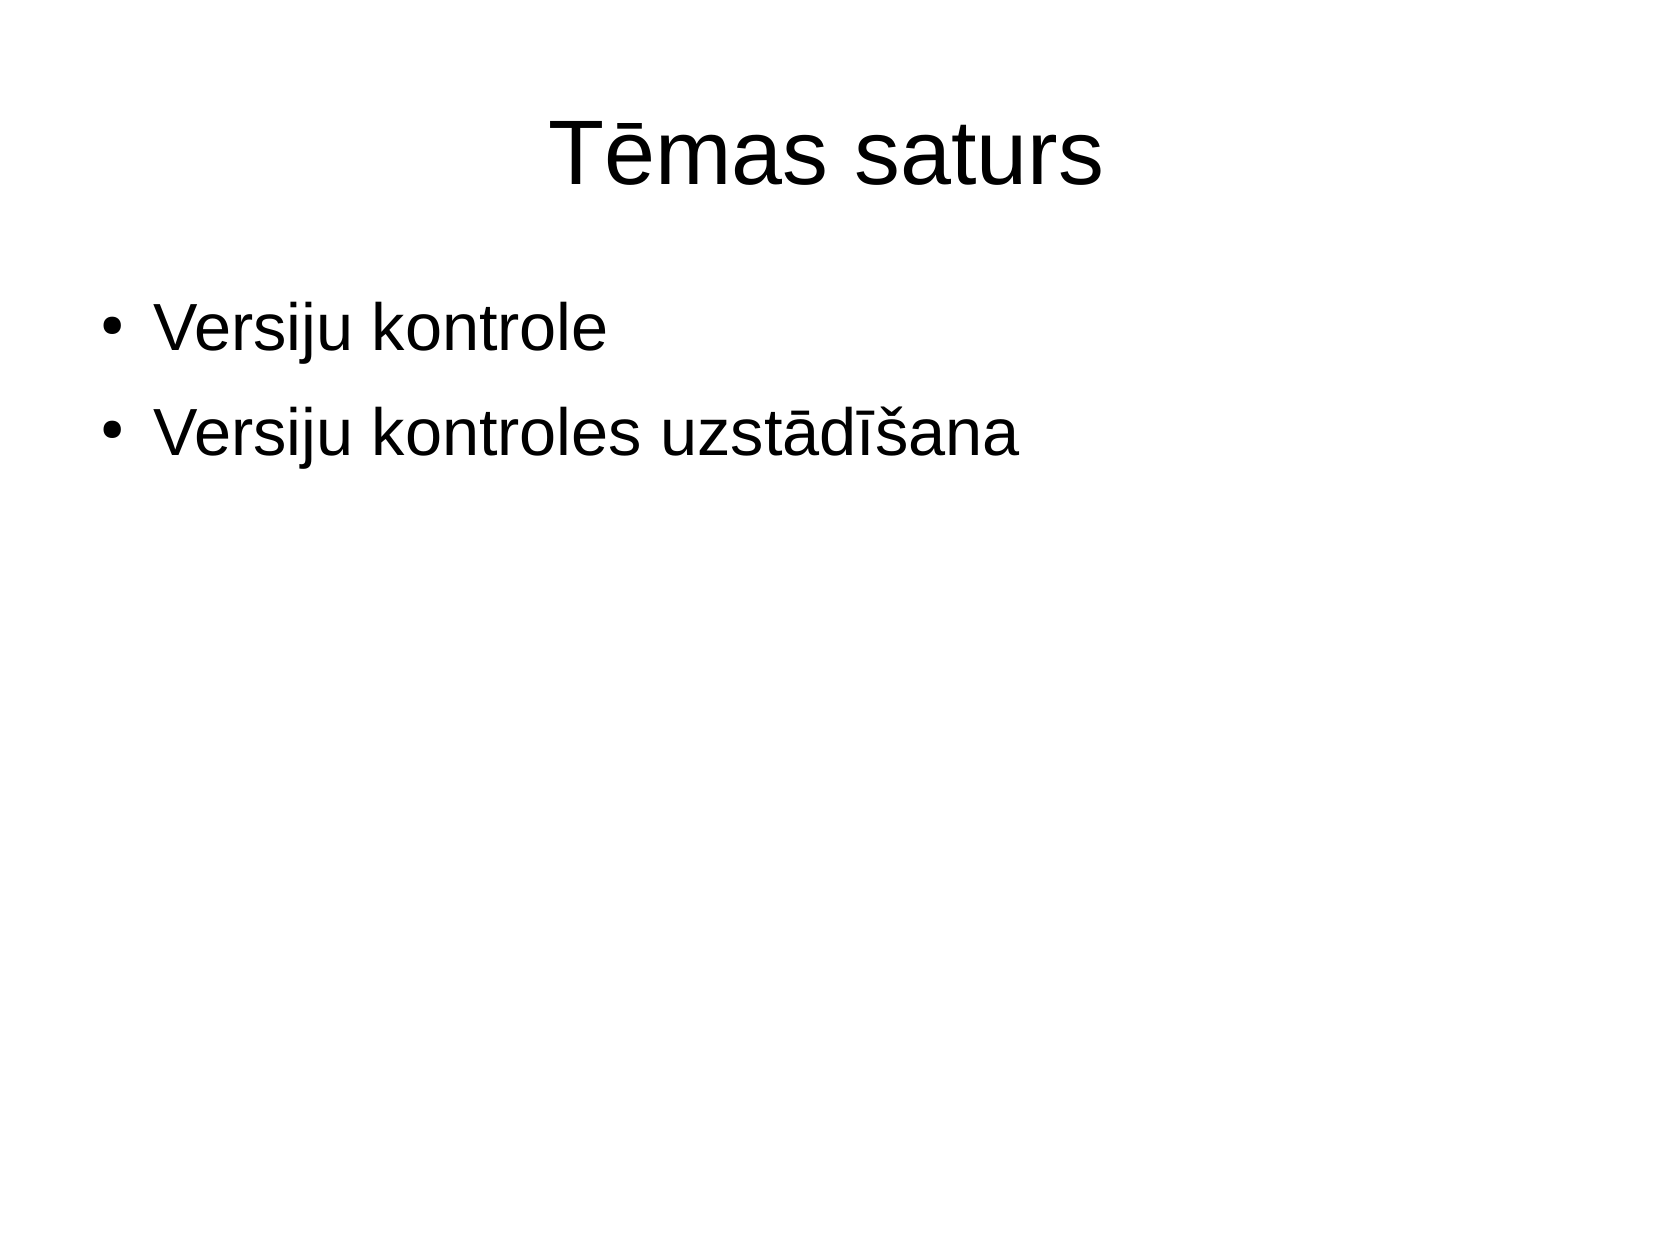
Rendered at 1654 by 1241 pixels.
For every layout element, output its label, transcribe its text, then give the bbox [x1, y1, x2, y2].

list Versiju kontrole Versiju kontroles uzstādīšana [82, 290, 1538, 1010]
title Tēmas saturs [82, 49, 1571, 257]
